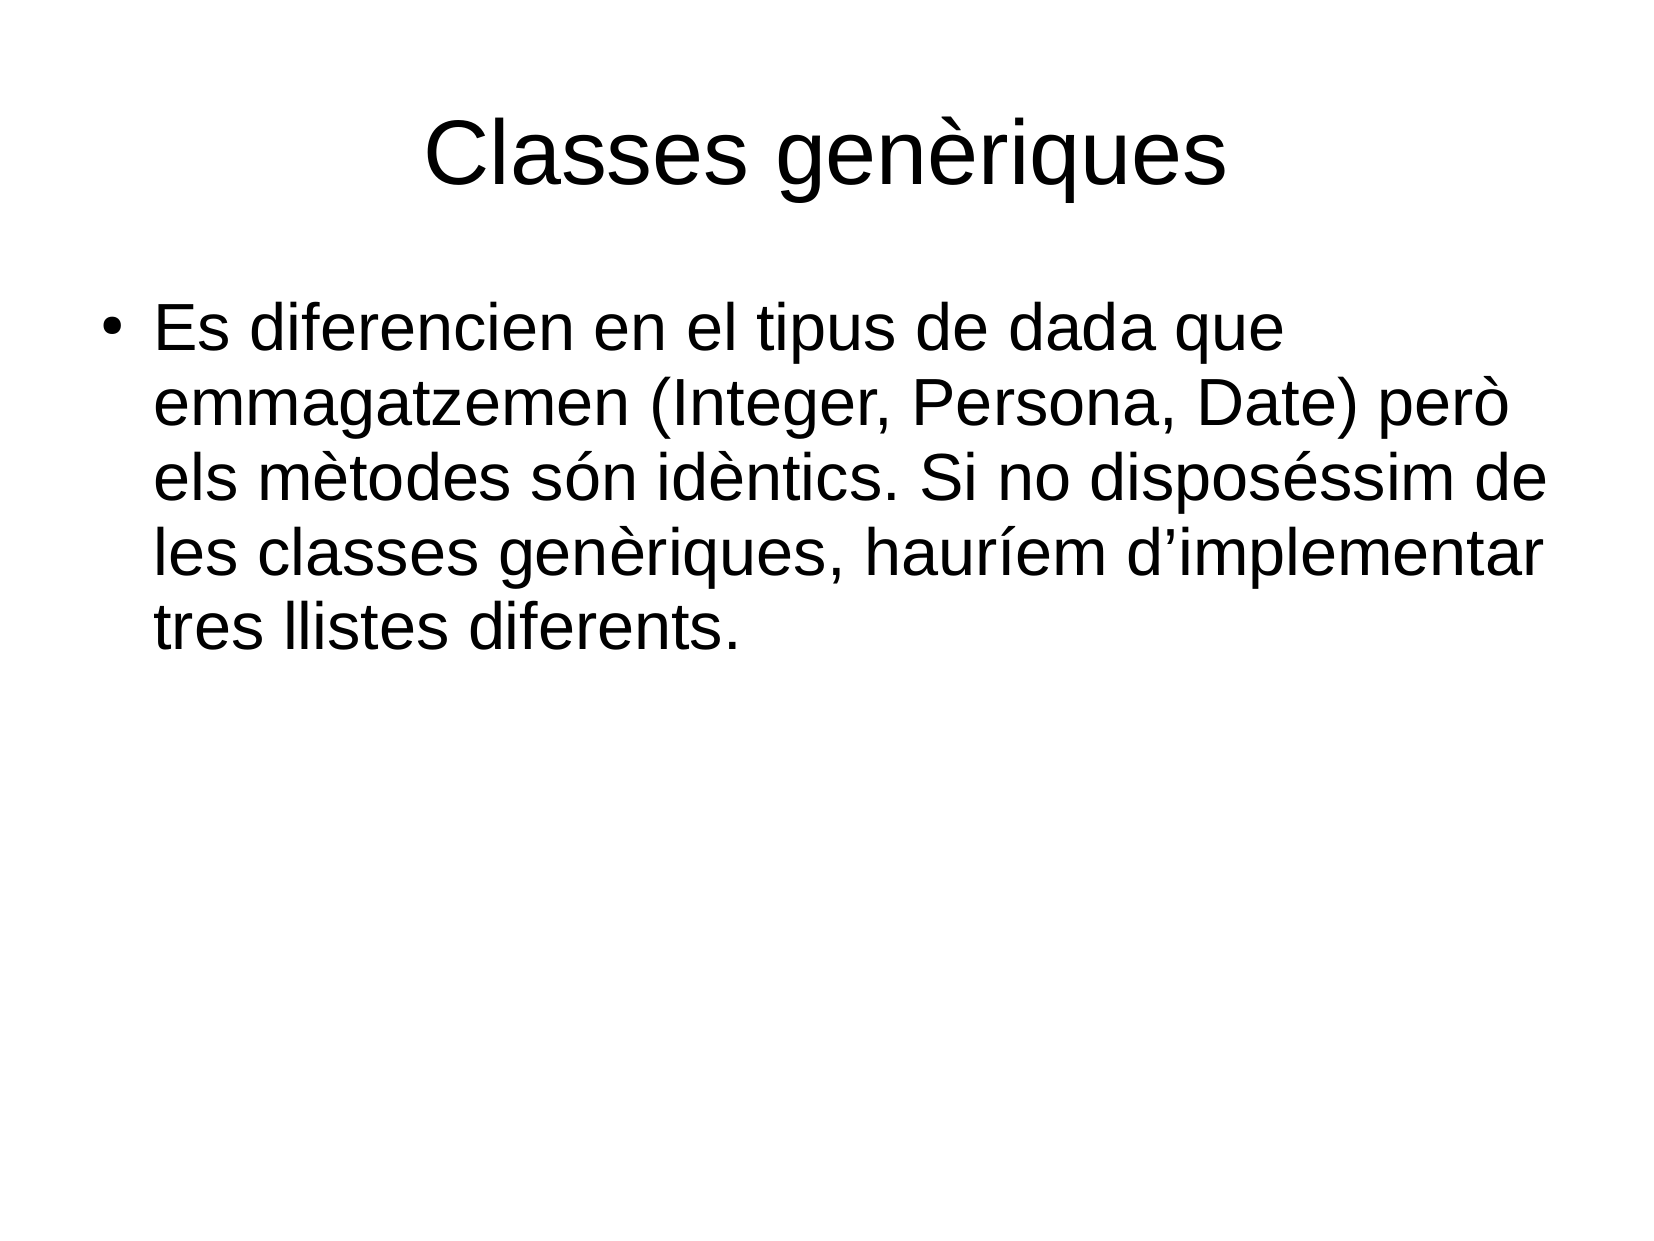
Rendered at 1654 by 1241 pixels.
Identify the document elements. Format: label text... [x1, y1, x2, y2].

title Classes genèriques [82, 49, 1571, 257]
list Es diferencien en el tipus de dada que emmagatzemen (Integer, Persona, Date) però els mètodes són idèntics. Si no disposéssim de les classes genèriques, hauríem d’implementar tres llistes diferents. [82, 290, 1571, 1109]
